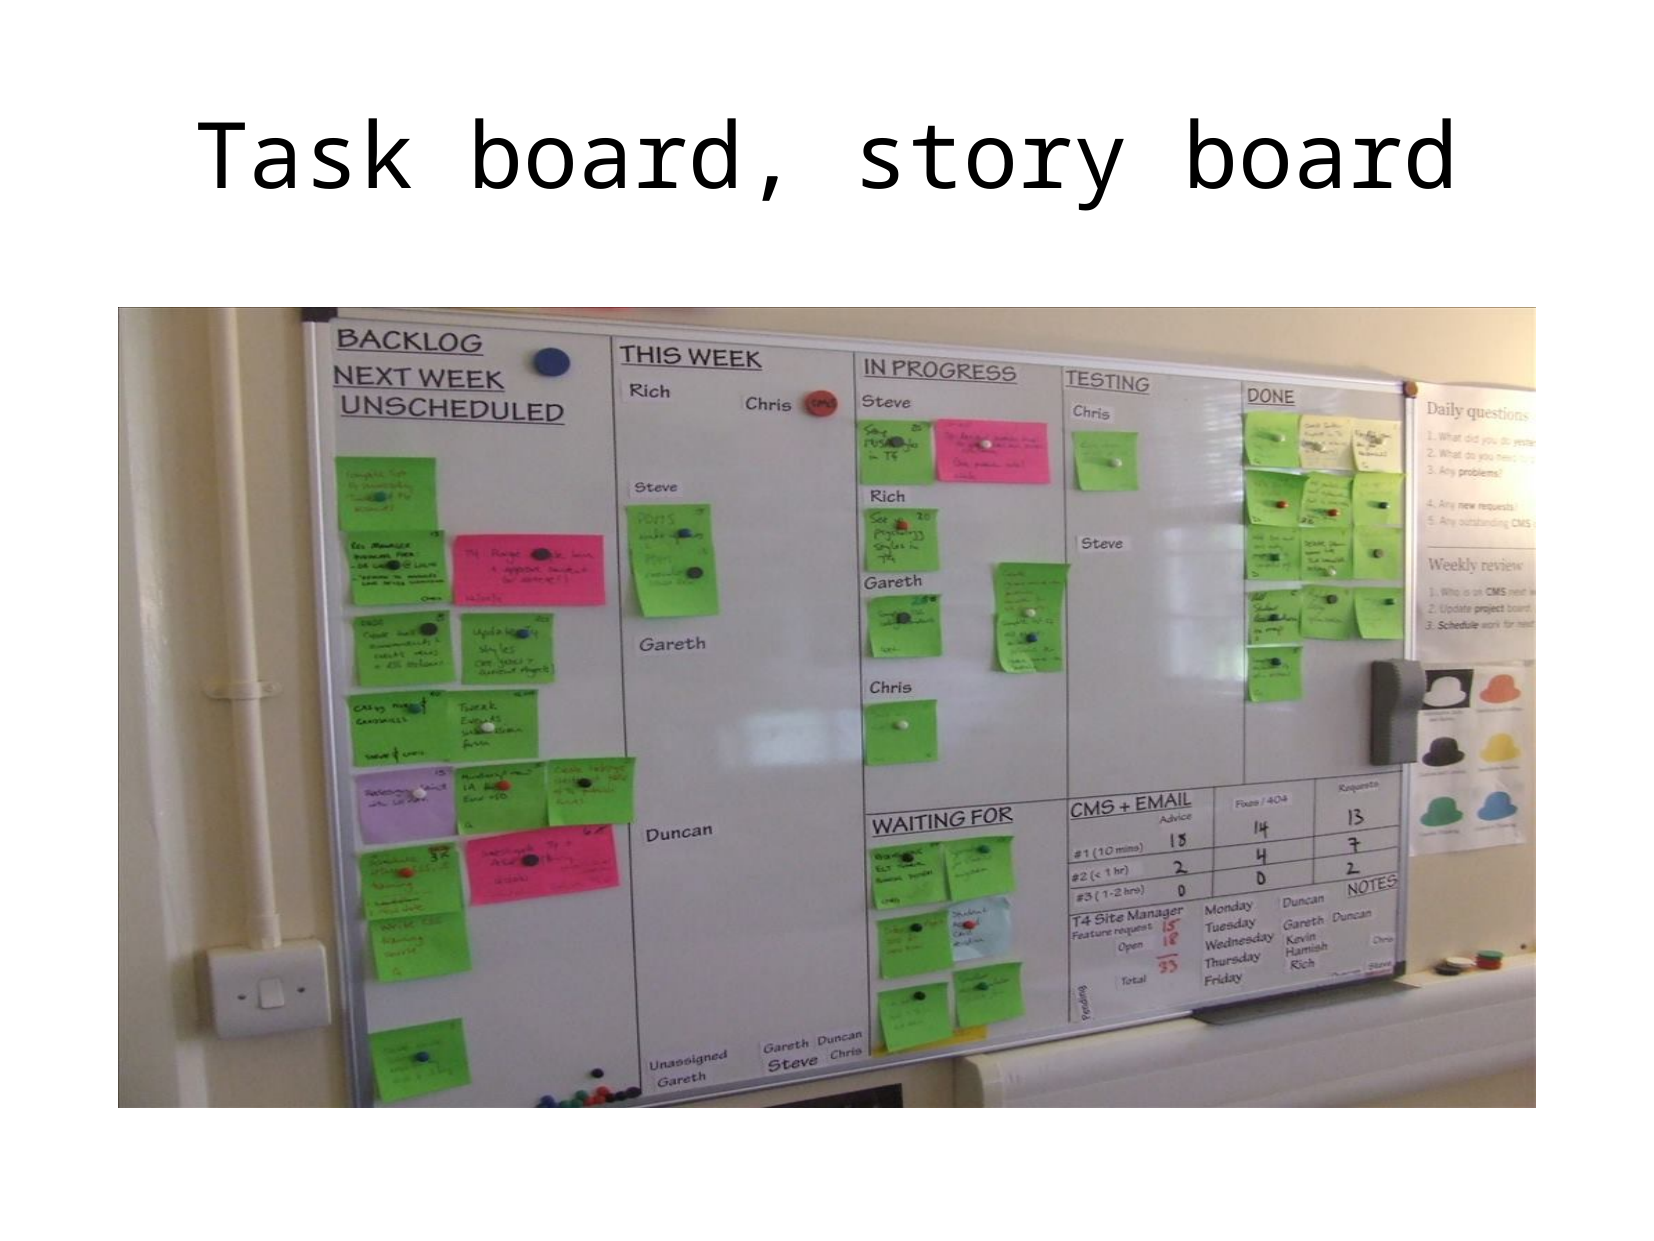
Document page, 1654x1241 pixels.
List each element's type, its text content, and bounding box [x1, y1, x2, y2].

picture [118, 307, 1536, 1109]
title Task board, story board [82, 49, 1571, 257]
